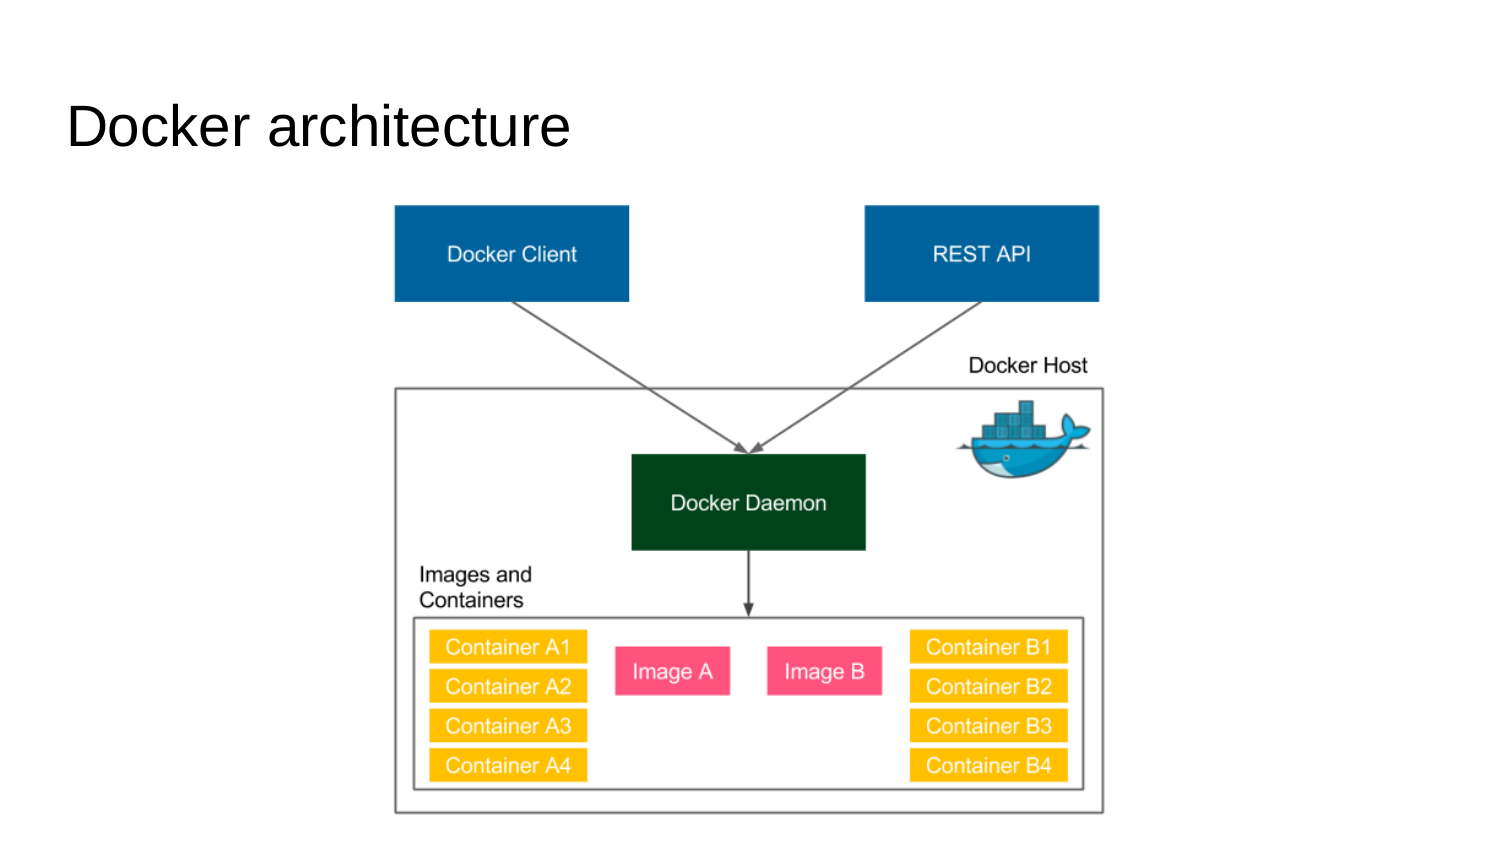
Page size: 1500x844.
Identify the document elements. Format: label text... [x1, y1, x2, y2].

picture [389, 188, 1111, 833]
title Docker architecture [51, 72, 1449, 167]
